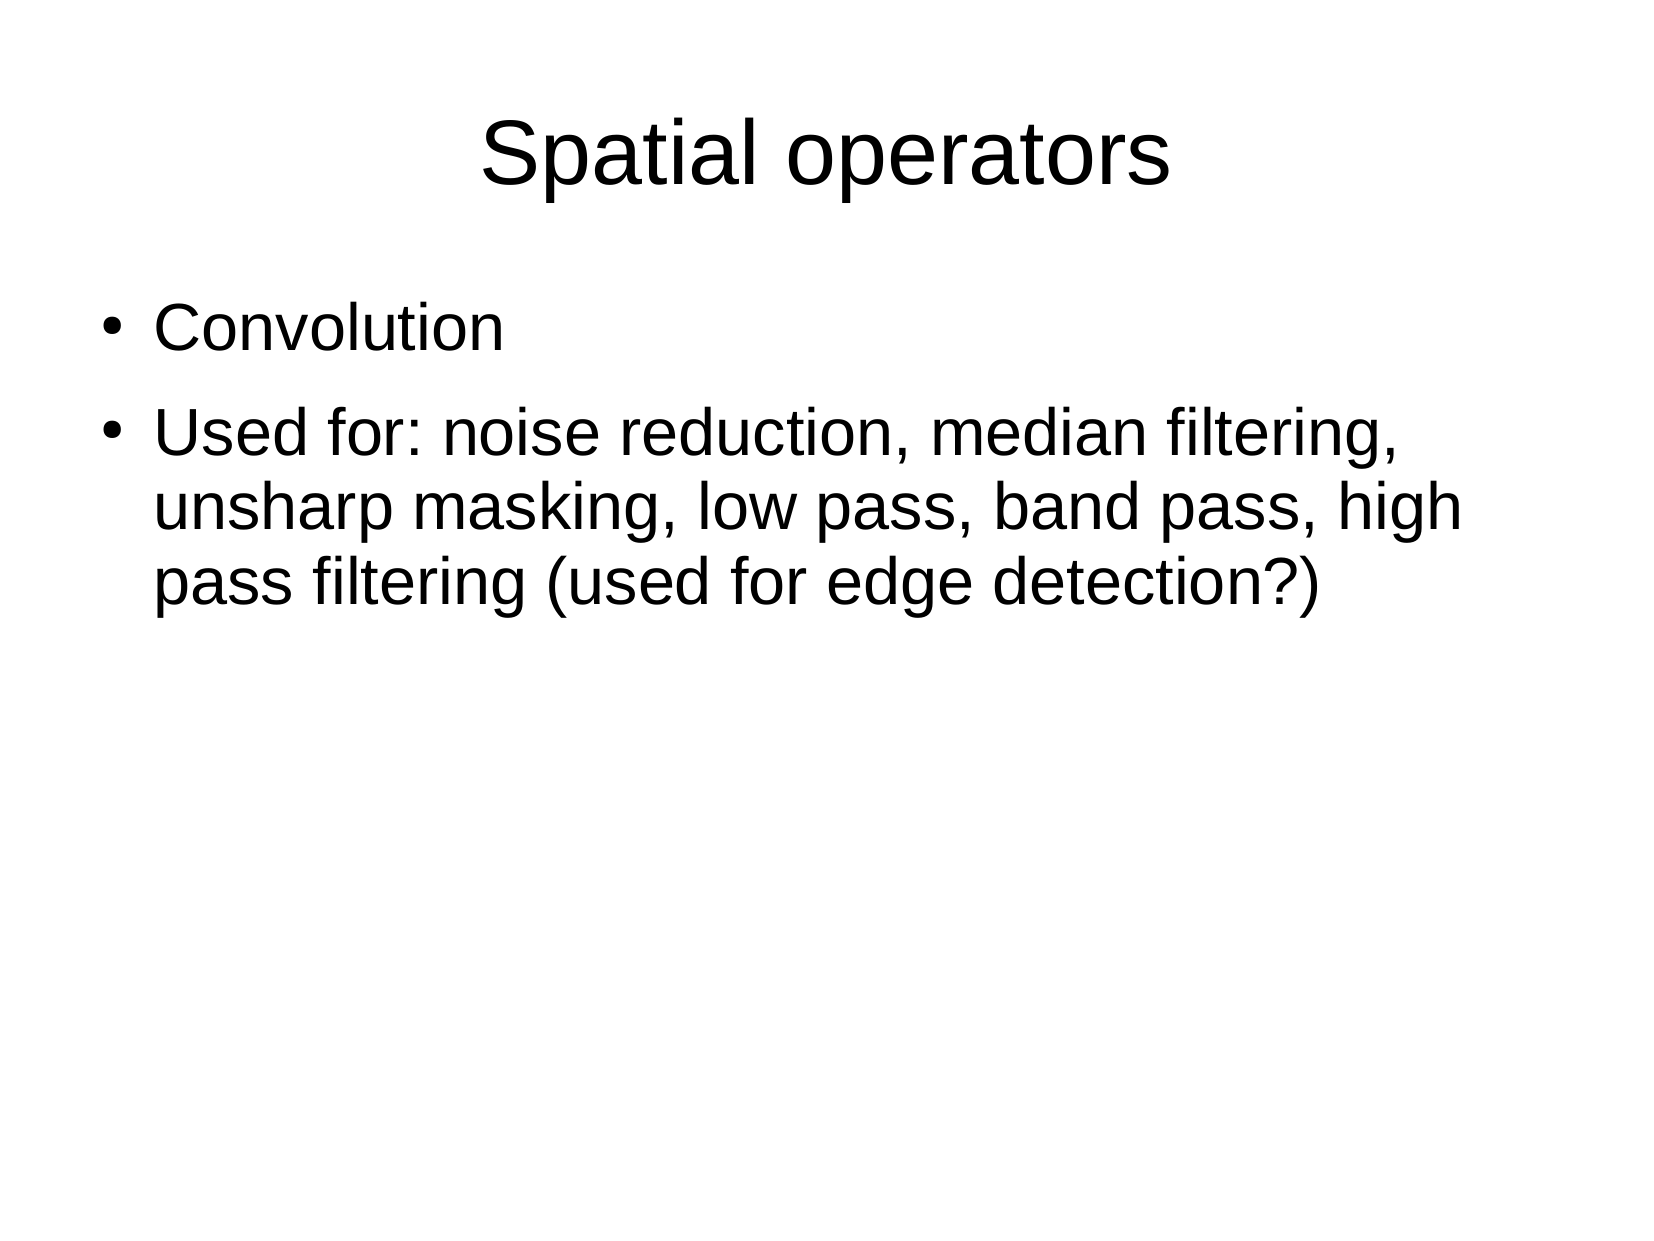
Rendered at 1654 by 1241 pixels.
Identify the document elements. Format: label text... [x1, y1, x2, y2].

title Spatial operators [82, 49, 1571, 257]
list Convolution Used for: noise reduction, median filtering, unsharp masking, low pass, band pass, high pass filtering (used for edge detection?) [82, 290, 1538, 1010]
